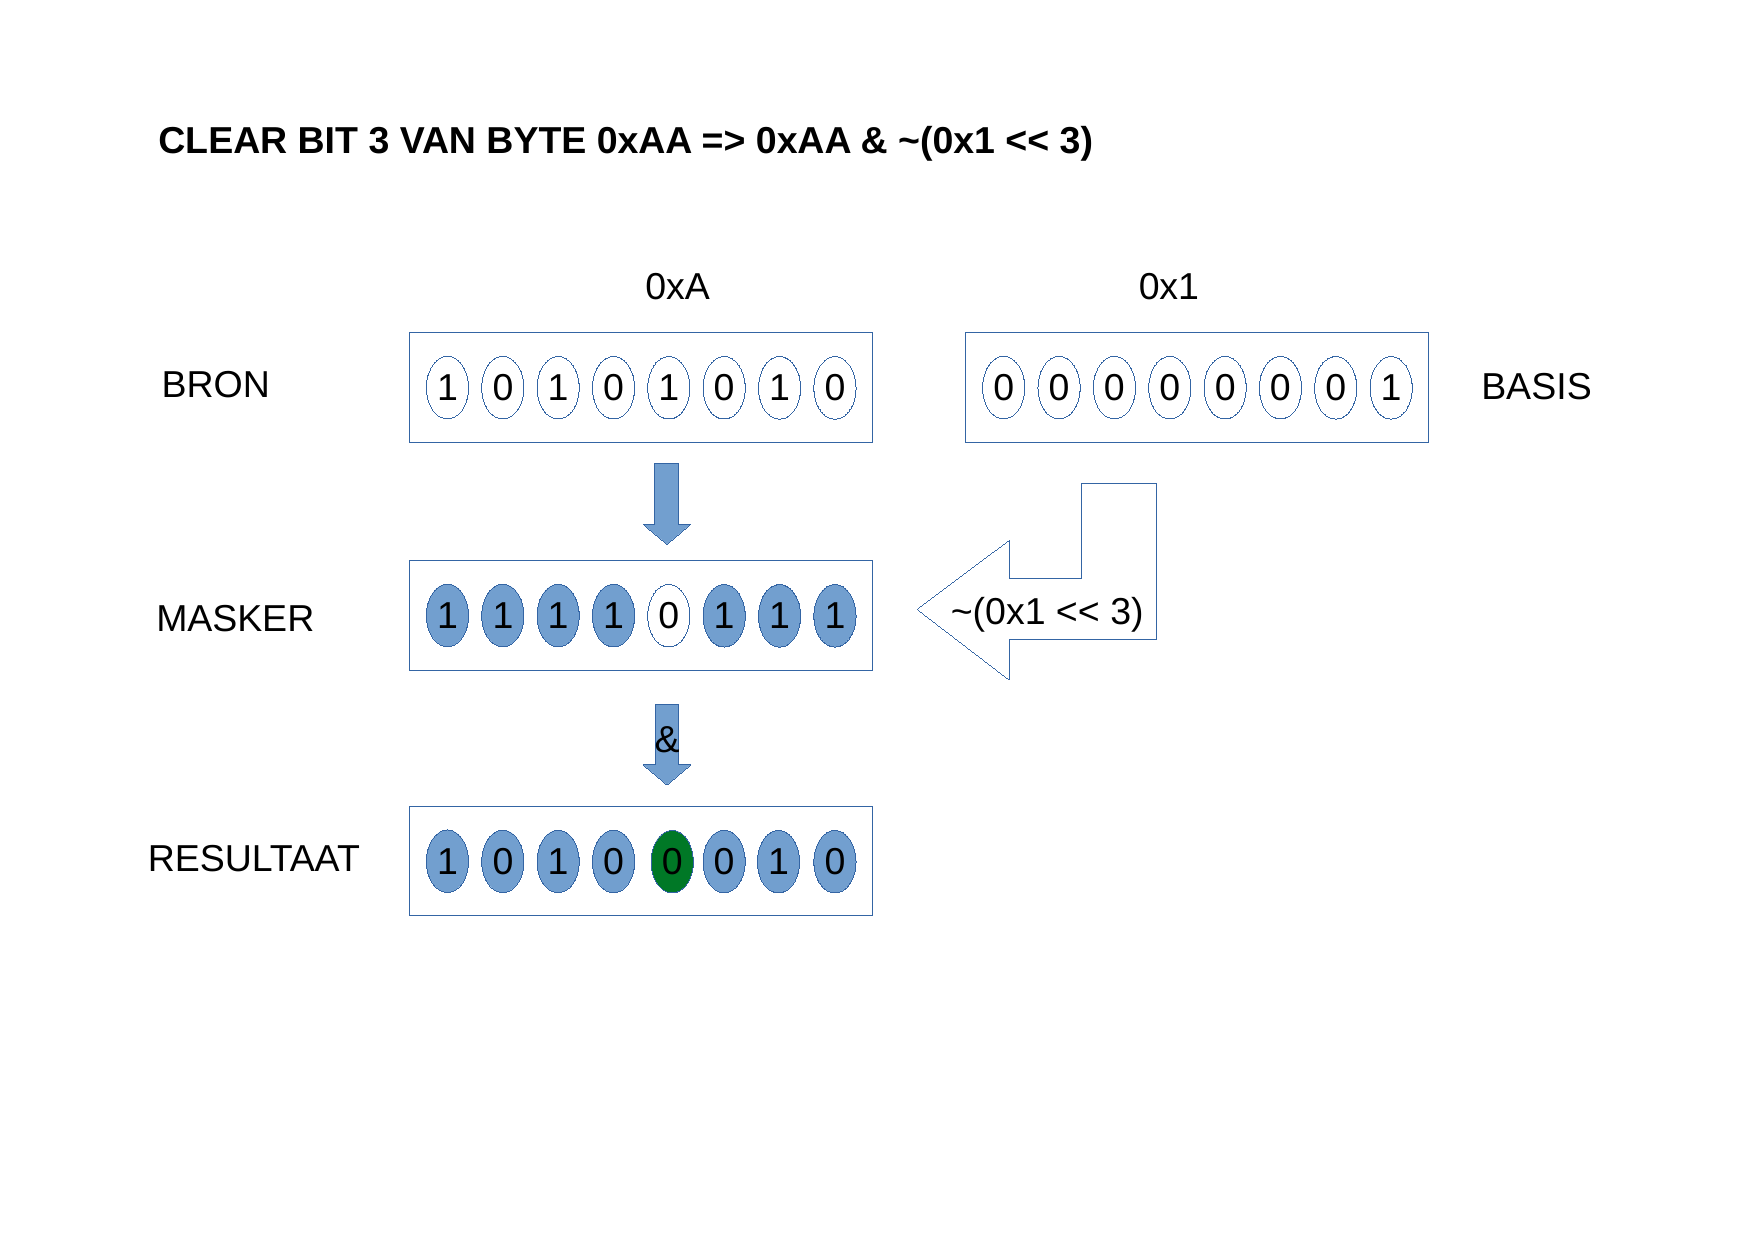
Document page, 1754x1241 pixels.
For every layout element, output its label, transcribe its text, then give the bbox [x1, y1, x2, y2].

text_box 0xA [630, 258, 734, 331]
text_box 1 [647, 356, 690, 419]
text_box 1 [703, 584, 746, 648]
text_box RESULTAAT [133, 829, 399, 936]
text_box 1 [426, 584, 469, 647]
text_box 1 [758, 356, 801, 420]
text_box CLEAR BIT 3 VAN BYTE 0xAA => 0xAA & ~(0x1 << 3) [143, 111, 1164, 211]
text_box 0 [592, 356, 635, 419]
text_box 0 [1037, 356, 1081, 419]
text_box & [663, 728, 670, 736]
text_box 1 [1370, 356, 1413, 420]
text_box BASIS [1466, 357, 1643, 464]
text_box 1 [813, 584, 857, 648]
text_box 0 [1314, 356, 1357, 420]
text_box 1 [537, 830, 580, 893]
text_box 0 [703, 830, 746, 893]
text_box BRON [146, 355, 295, 434]
text_box 0 [592, 830, 635, 893]
text_box 0 [647, 584, 690, 647]
text_box 0 [1204, 356, 1247, 419]
text_box MASKER [141, 589, 344, 696]
text_box & [658, 740, 668, 750]
text_box 0 [1259, 356, 1302, 419]
text_box 0 [1093, 356, 1136, 419]
text_box ~(0x1 << 3) [936, 582, 1178, 682]
text_box 0 [1148, 356, 1191, 419]
text_box & [643, 704, 691, 785]
text_box 1 [481, 584, 524, 647]
text_box 0 [651, 830, 694, 893]
text_box 0x1 [1124, 258, 1244, 323]
text_box 0 [481, 356, 524, 419]
text_box 0 [481, 830, 524, 893]
text_box 1 [757, 830, 800, 893]
text_box 1 [592, 584, 635, 647]
text_box 1 [537, 584, 580, 647]
text_box [643, 463, 691, 545]
text_box 1 [537, 356, 580, 419]
text_box 0 [813, 830, 857, 893]
text_box 1 [758, 584, 801, 648]
text_box 0 [813, 356, 857, 420]
text_box 0 [703, 356, 746, 419]
text_box 1 [426, 356, 469, 419]
text_box 1 [426, 829, 469, 893]
text_box 0 [982, 356, 1025, 419]
